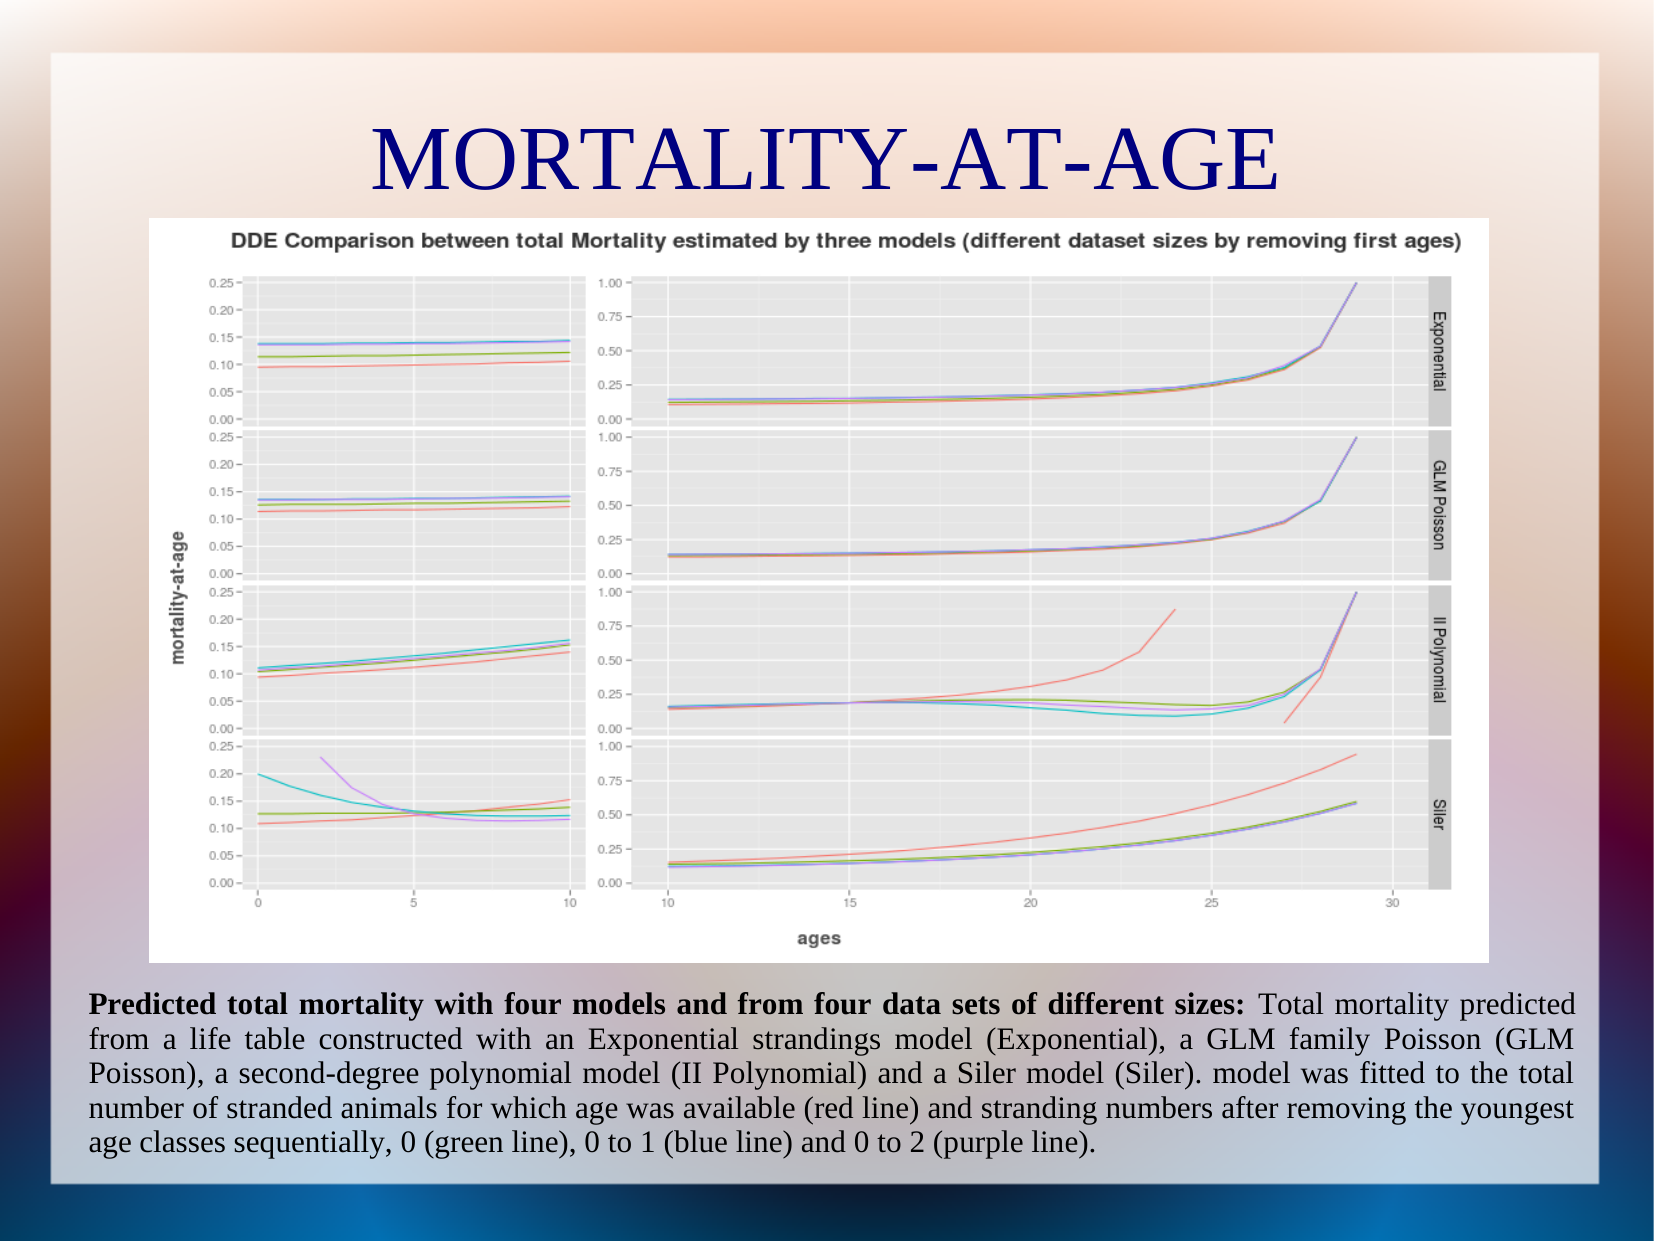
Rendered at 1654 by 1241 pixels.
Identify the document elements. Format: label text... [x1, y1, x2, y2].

title MORTALITY-AT-AGE [82, 55, 1571, 263]
list Predicted total mortality with four models and from four data sets of different sizes: Total mortality predicted from a life table constructed with an Exponential strandings model (Exponential), a GLM family Poisson (GLM Poisson), a second-degree polynomial model (II Polynomial) and a Siler model (Siler). model was fitted to the total number of stranded animals for which age was available (red line) and stranding numbers after removing the youngest age classes sequentially, 0 (green line), 0 to 1 (blue line) and 0 to 2 (purple line). [88, 987, 1577, 1160]
picture [0, 0, 1654, 1241]
